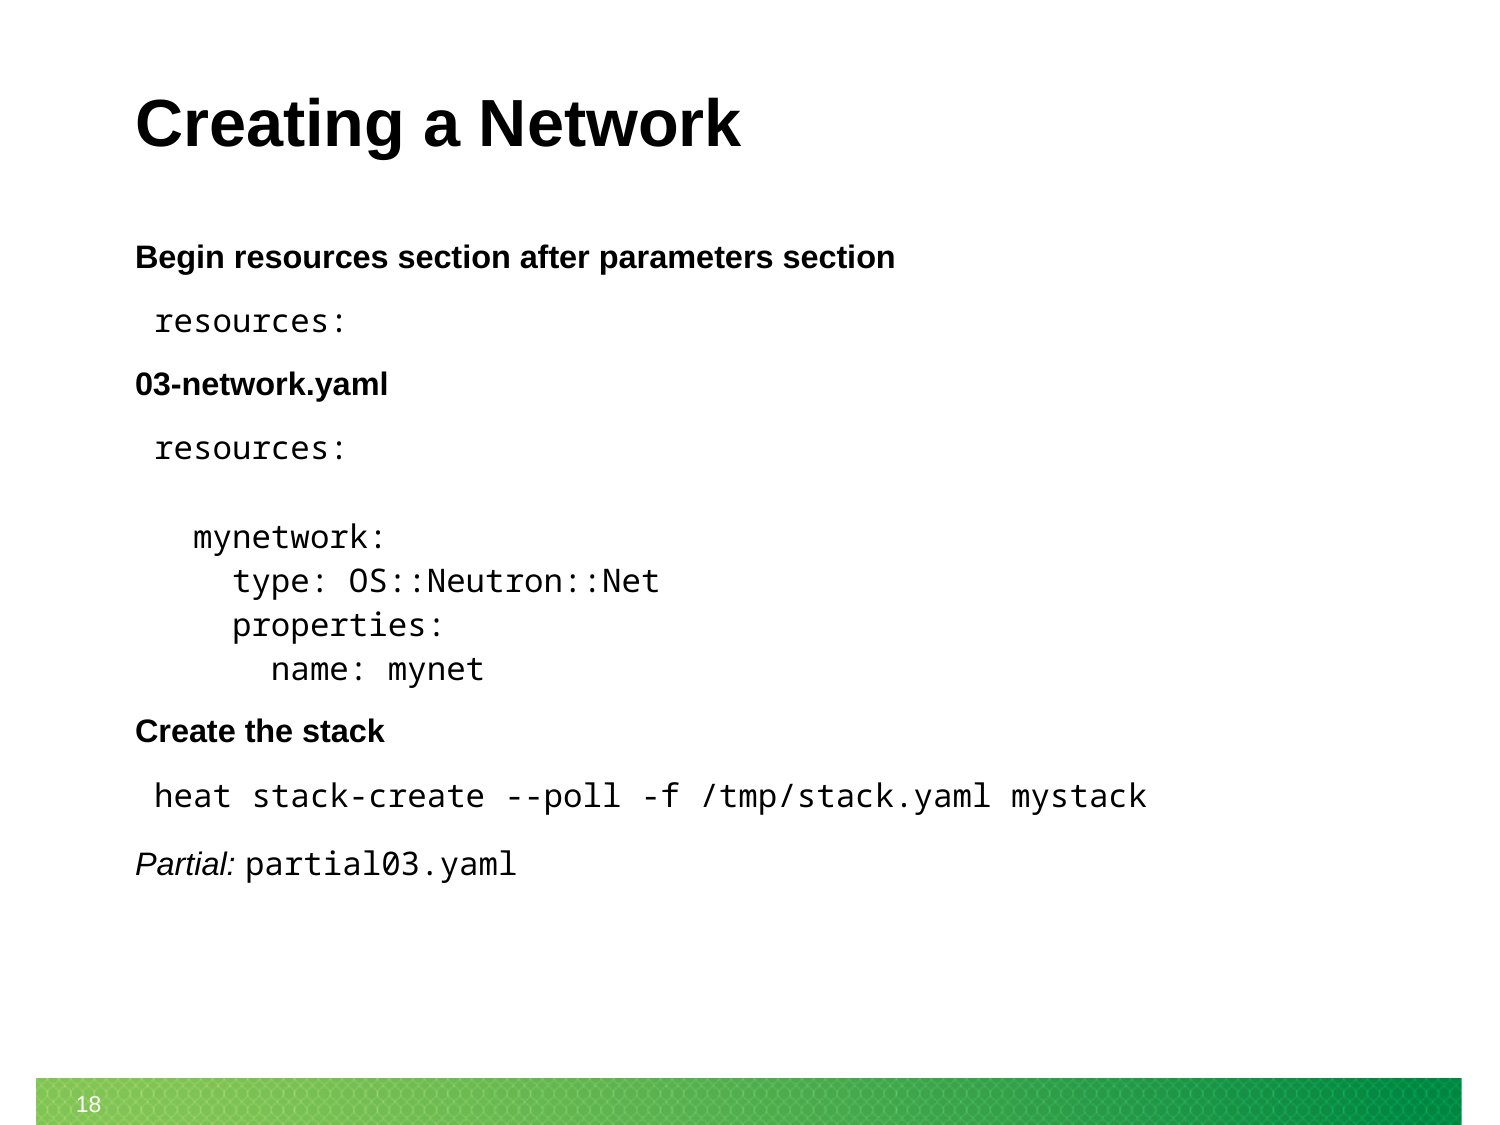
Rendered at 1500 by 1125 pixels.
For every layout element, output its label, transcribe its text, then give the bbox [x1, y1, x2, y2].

title Creating a Network [135, 41, 1372, 204]
picture [36, 1078, 1462, 1125]
list Begin resources section after parameters section resources: 03-network.yaml resources: mynetwork: type: OS::Neutron::Net properties: name: mynet Create the stack heat stack-create --poll -f /tmp/stack.yaml mystack Partial: partial03.yaml [135, 238, 1372, 892]
